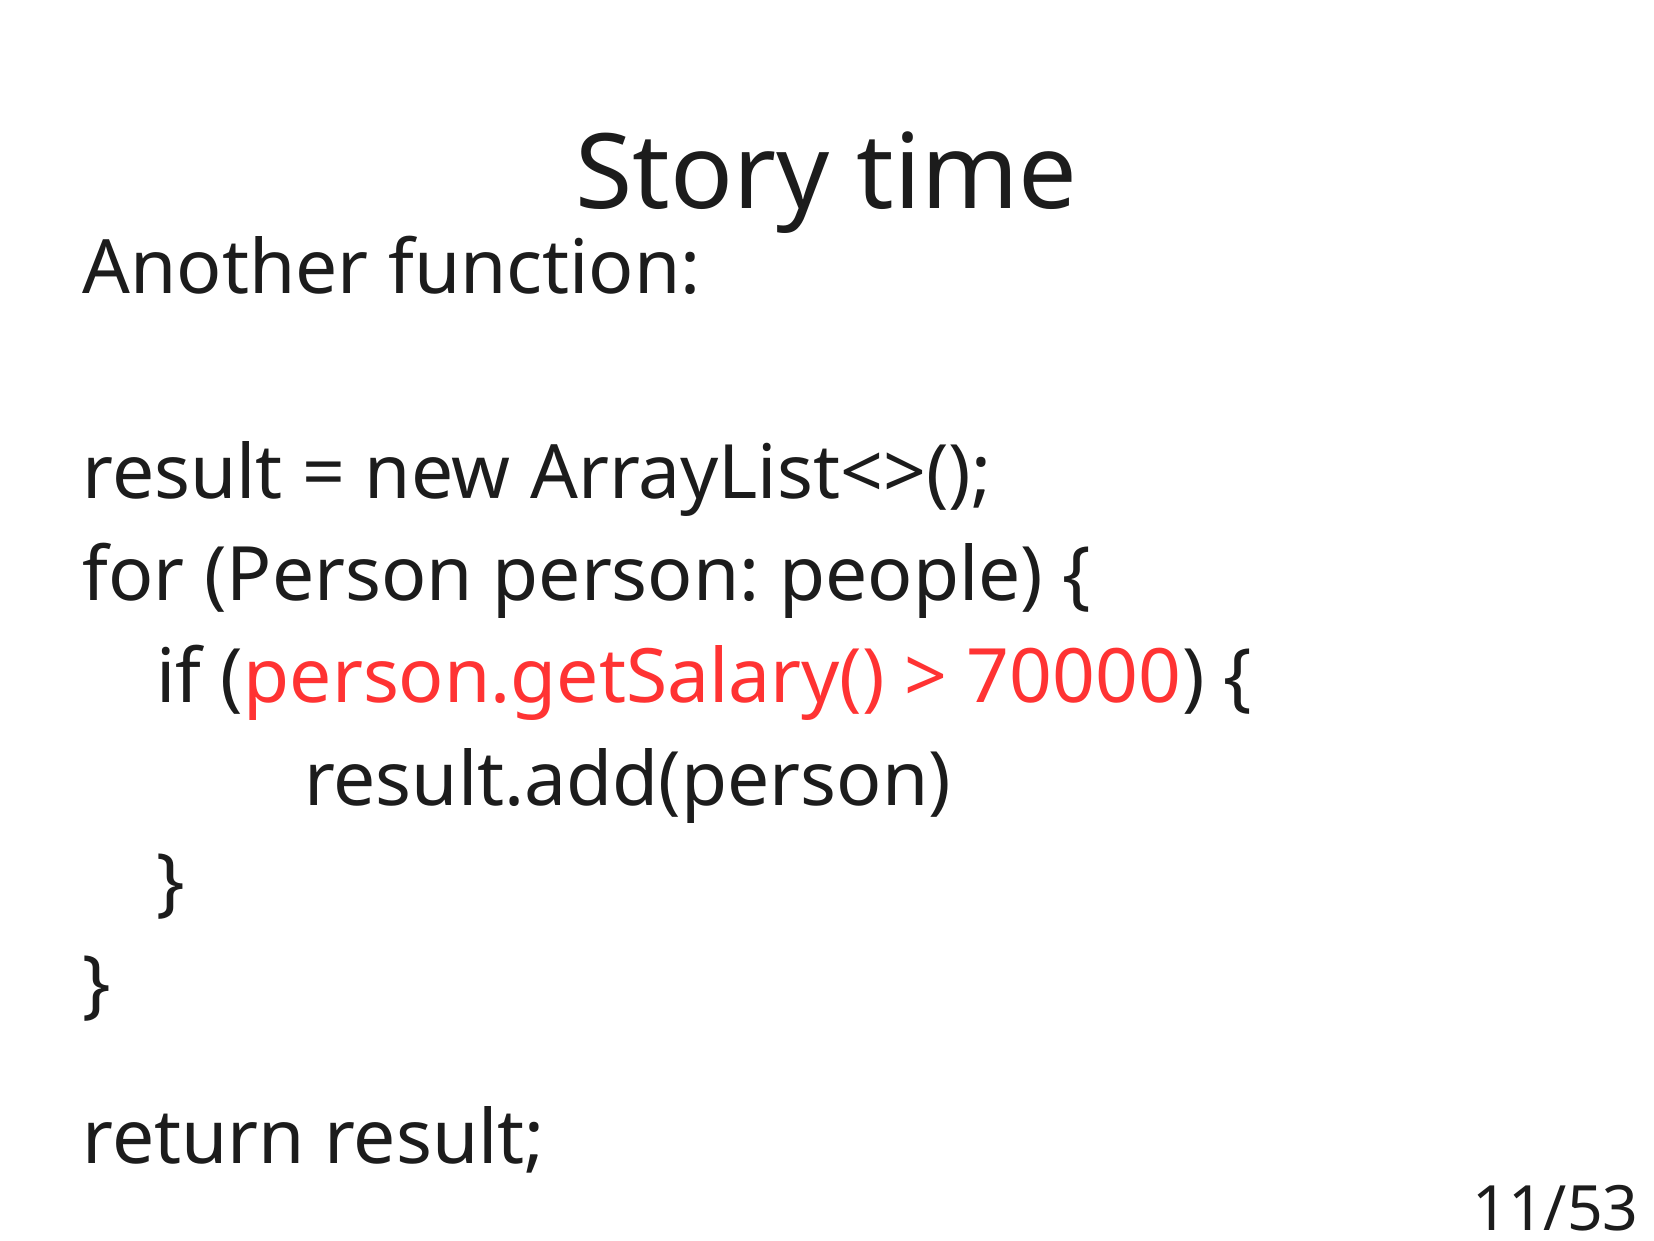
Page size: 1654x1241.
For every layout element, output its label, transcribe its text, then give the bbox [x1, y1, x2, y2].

subtitle Another function: result = new ArrayList<>(); for (Person person: people) { if (person.getSalary() > 70000) { result.add(person) } } return result; [82, 263, 1571, 1136]
text_box <numer>/53 [1071, 1155, 1654, 1241]
title Story time [82, 64, 1571, 263]
